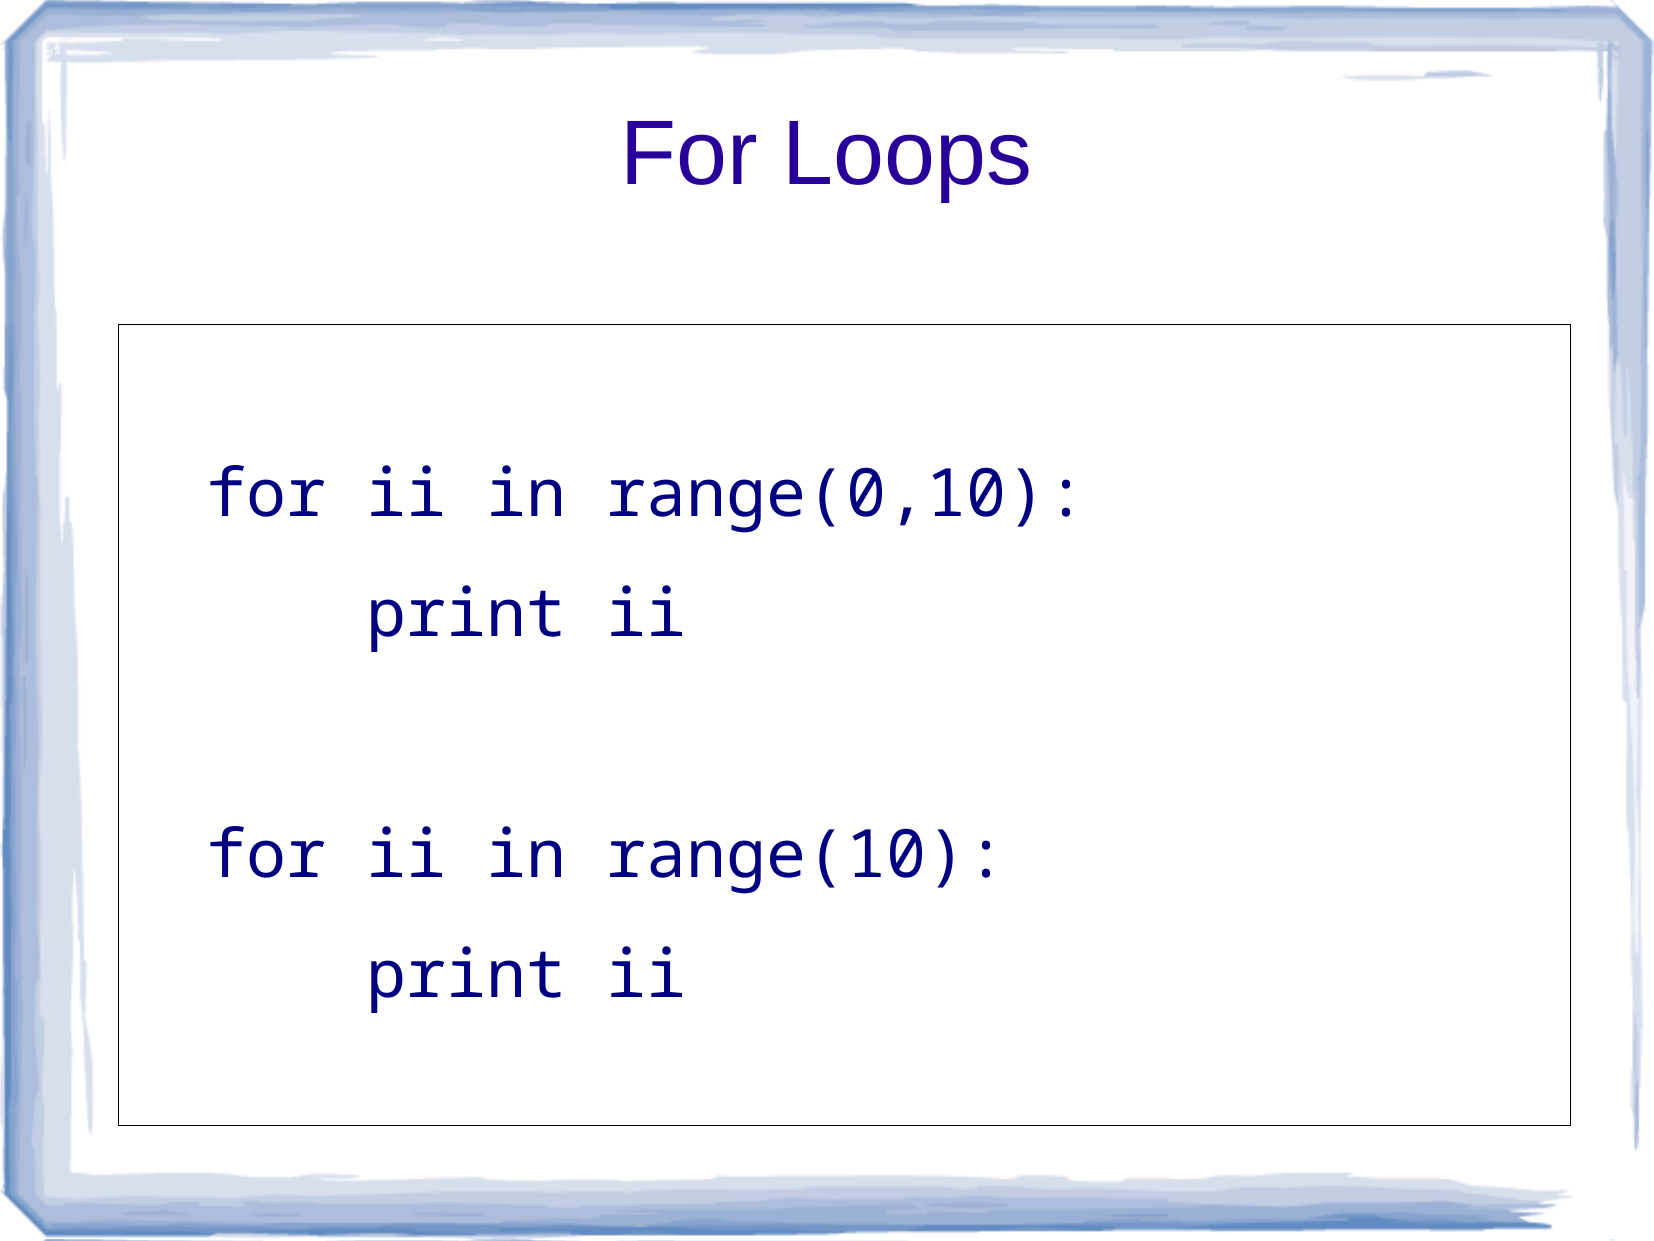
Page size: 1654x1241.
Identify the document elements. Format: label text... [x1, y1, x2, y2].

list for ii in range(0,10): print ii for ii in range(10): print ii [118, 324, 1571, 1126]
title For Loops [82, 49, 1571, 257]
picture [0, 0, 1654, 1241]
